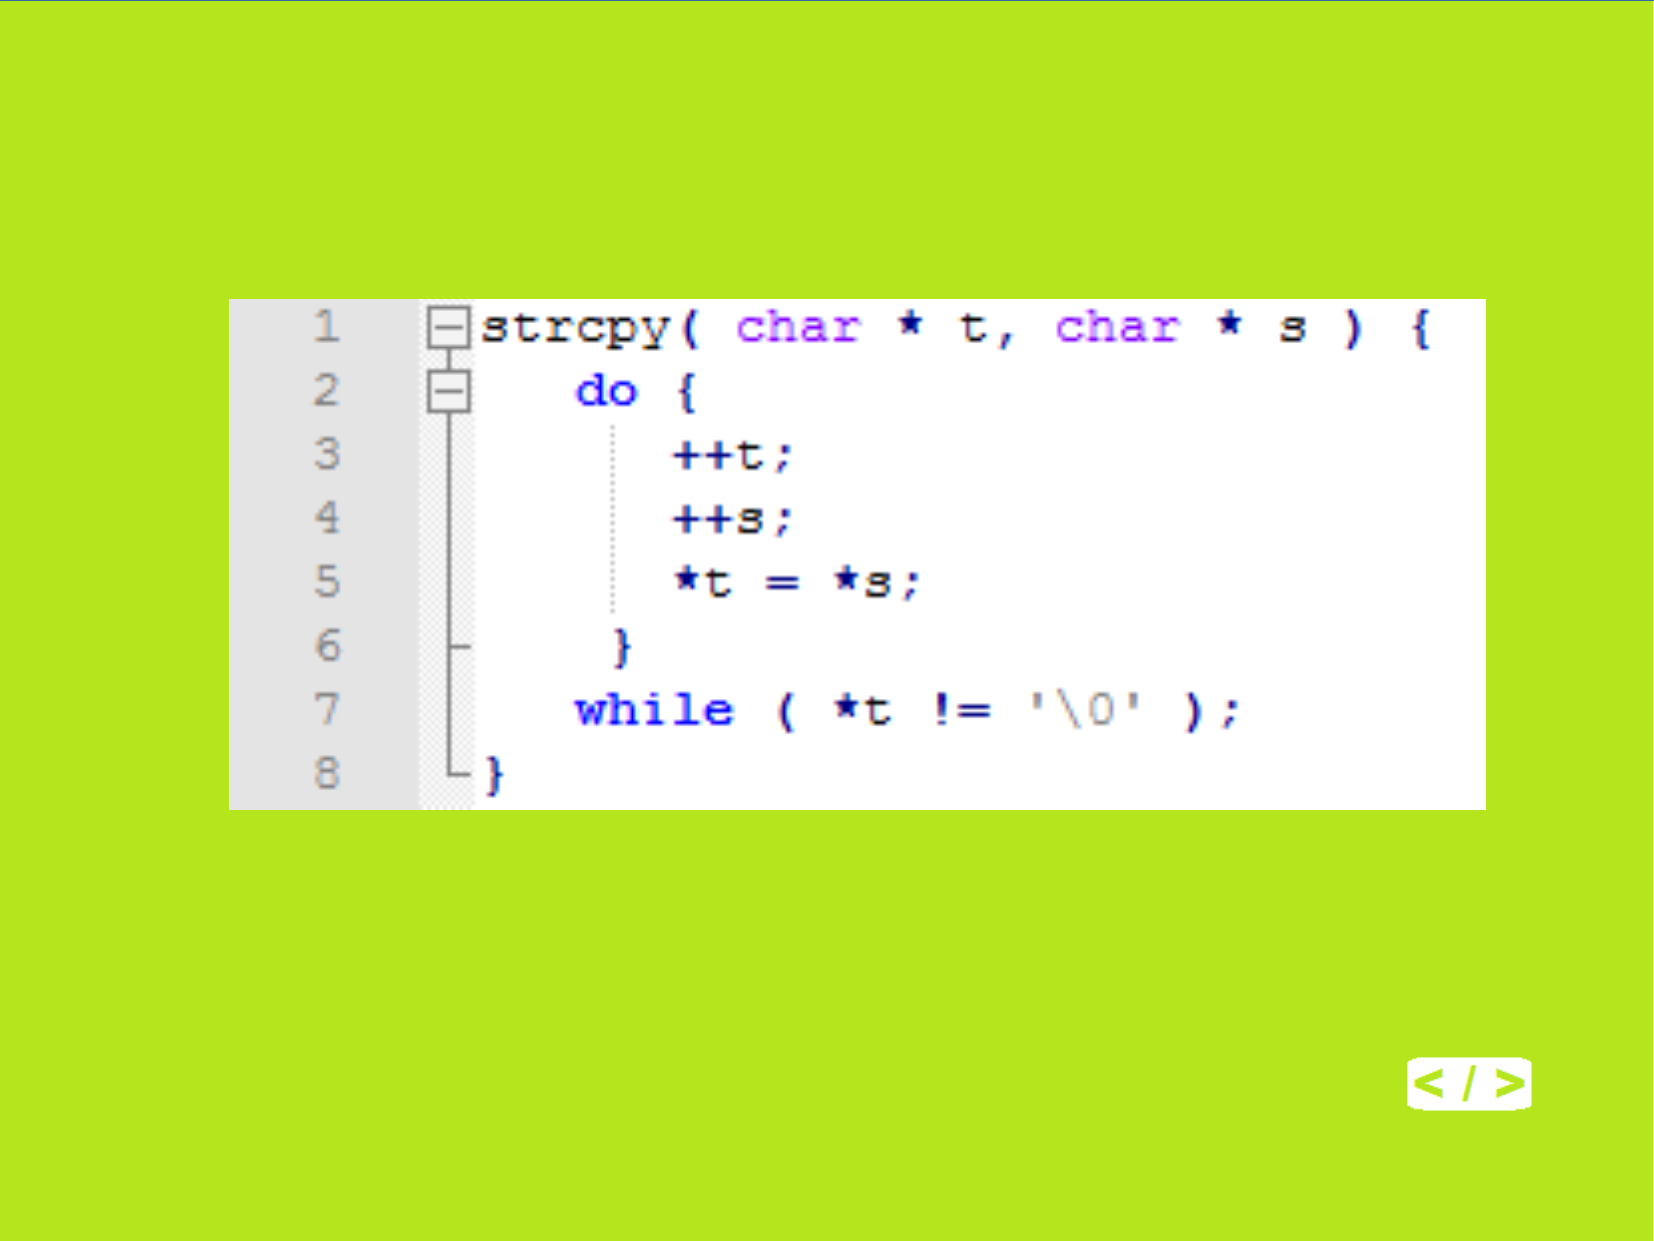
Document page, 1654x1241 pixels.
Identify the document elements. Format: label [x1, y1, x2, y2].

picture [1395, 1042, 1546, 1126]
text_box [0, 0, 1654, 1241]
picture [229, 299, 1486, 811]
